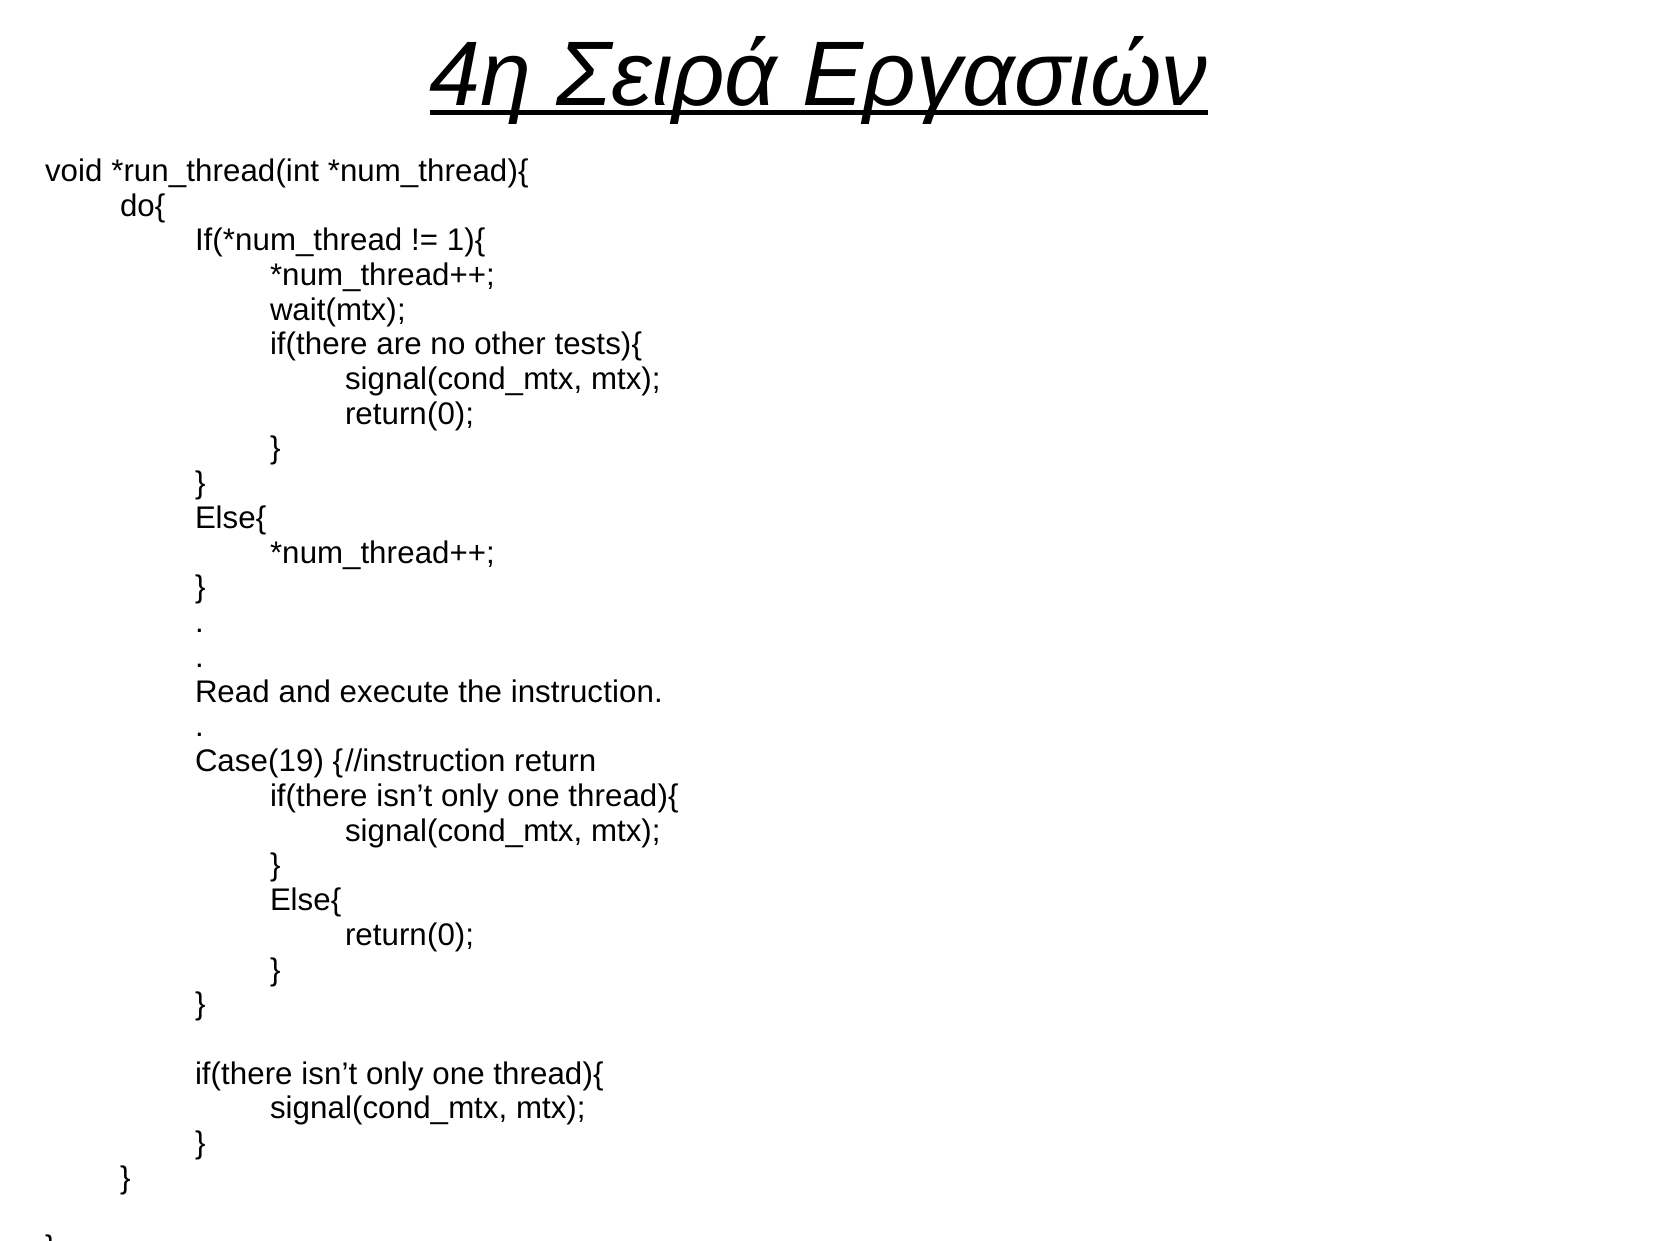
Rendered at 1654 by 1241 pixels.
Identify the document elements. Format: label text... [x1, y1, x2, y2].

title 4η Σειρά Εργασιών [75, 0, 1564, 153]
subtitle void *run_thread(int *num_thread){ do{ If(*num_thread != 1){ *num_thread++; wait(mtx); if(there are no other tests){ signal(cond_mtx, mtx); return(0); } } Else{ *num_thread++; } . . Read and execute the instruction. . Case(19) { //instruction return if(there isn’t only one thread){ signal(cond_mtx, mtx); } Else{ return(0); } } if(there isn’t only one thread){ signal(cond_mtx, mtx); } } } [45, 153, 1621, 1241]
